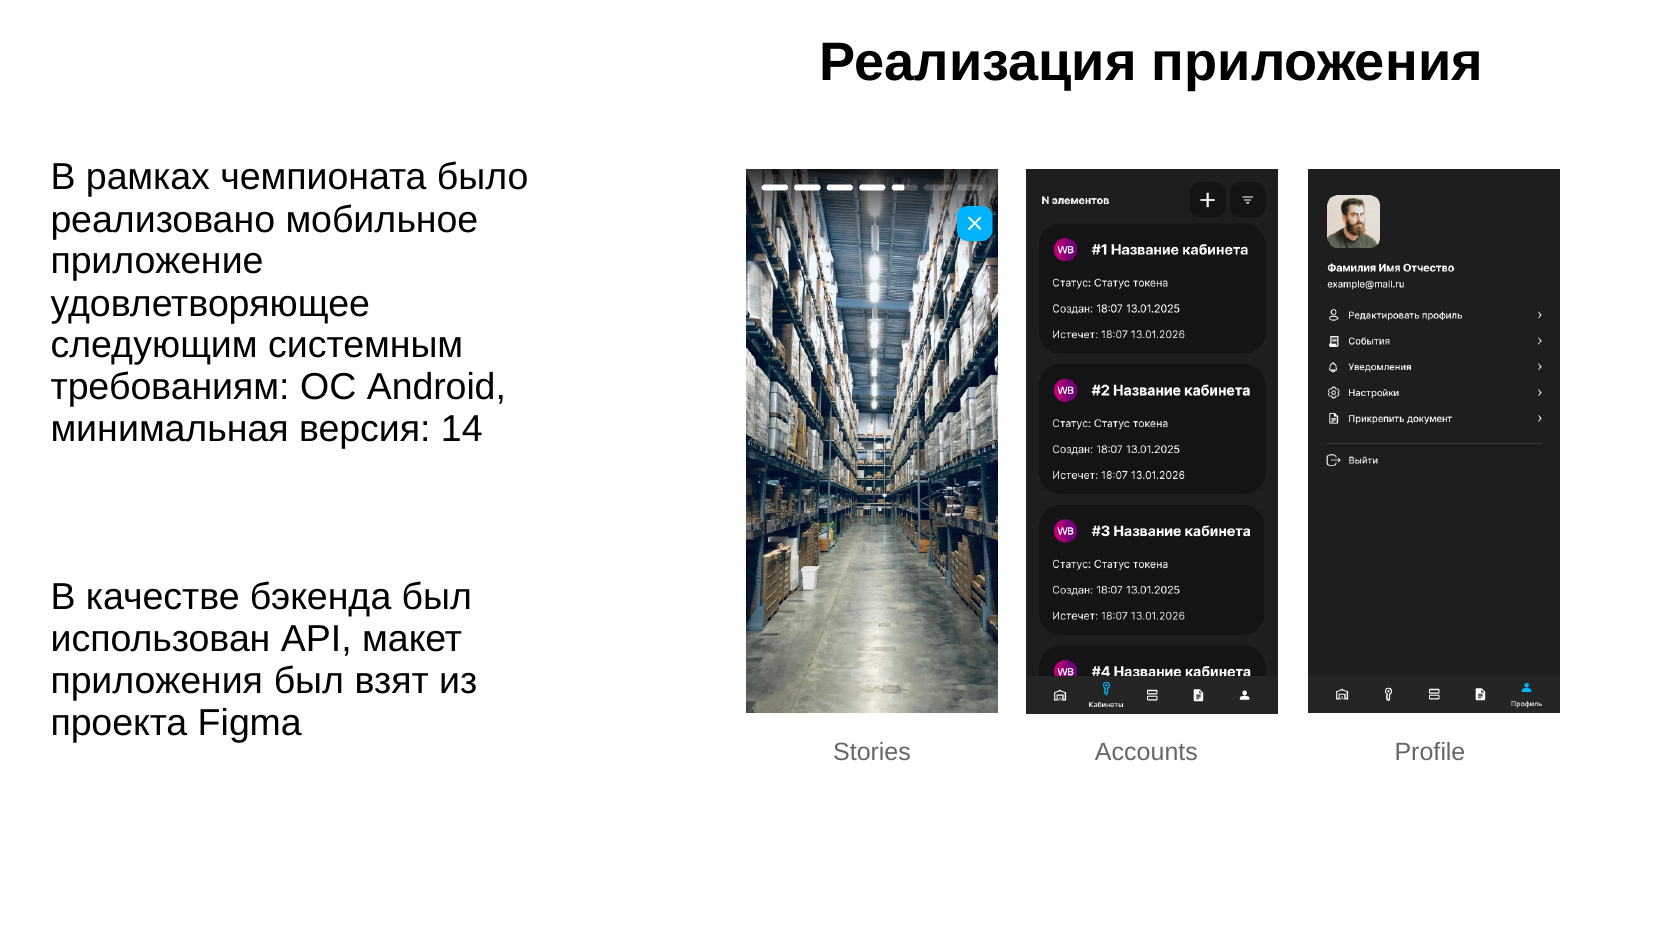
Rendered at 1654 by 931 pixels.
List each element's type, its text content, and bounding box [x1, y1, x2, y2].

picture [746, 169, 998, 713]
text_box Реализация приложения [804, 23, 1499, 100]
text_box Stories Accounts Profile [818, 730, 1515, 774]
picture [1026, 169, 1278, 714]
picture [1308, 169, 1560, 713]
text_box В рамках чемпионата было реализовано мобильное приложение удовлетворяющее следующим системным требованиям: ОС Android, минимальная версия: 14 В качестве бэкенда был использован API, макет приложения был взят из проекта Figma [35, 106, 591, 790]
